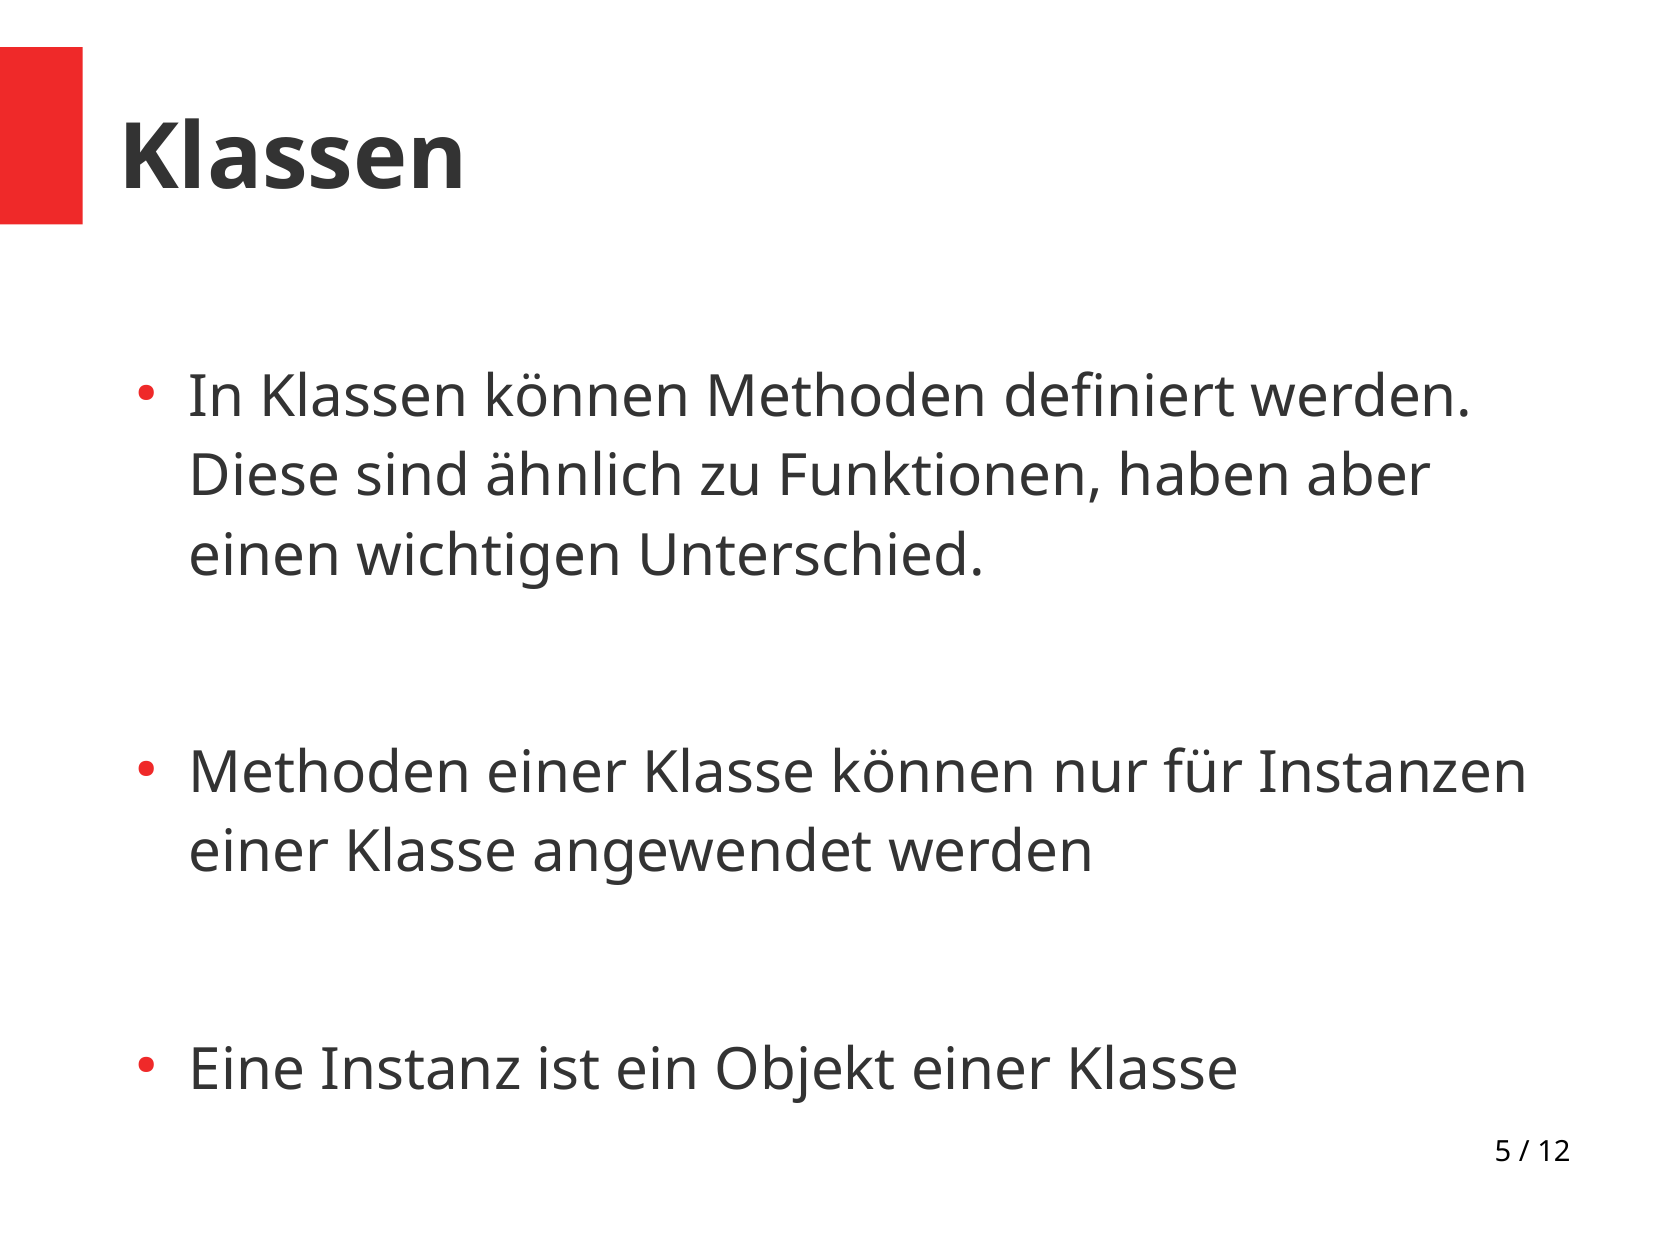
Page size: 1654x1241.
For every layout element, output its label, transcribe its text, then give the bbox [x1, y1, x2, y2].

title Klassen [118, 49, 1571, 257]
list In Klassen können Methoden definiert werden. Diese sind ähnlich zu Funktionen, haben aber einen wichtigen Unterschied. Methoden einer Klasse können nur für Instanzen einer Klasse angewendet werden Eine Instanz ist ein Objekt einer Klasse [118, 354, 1536, 1074]
